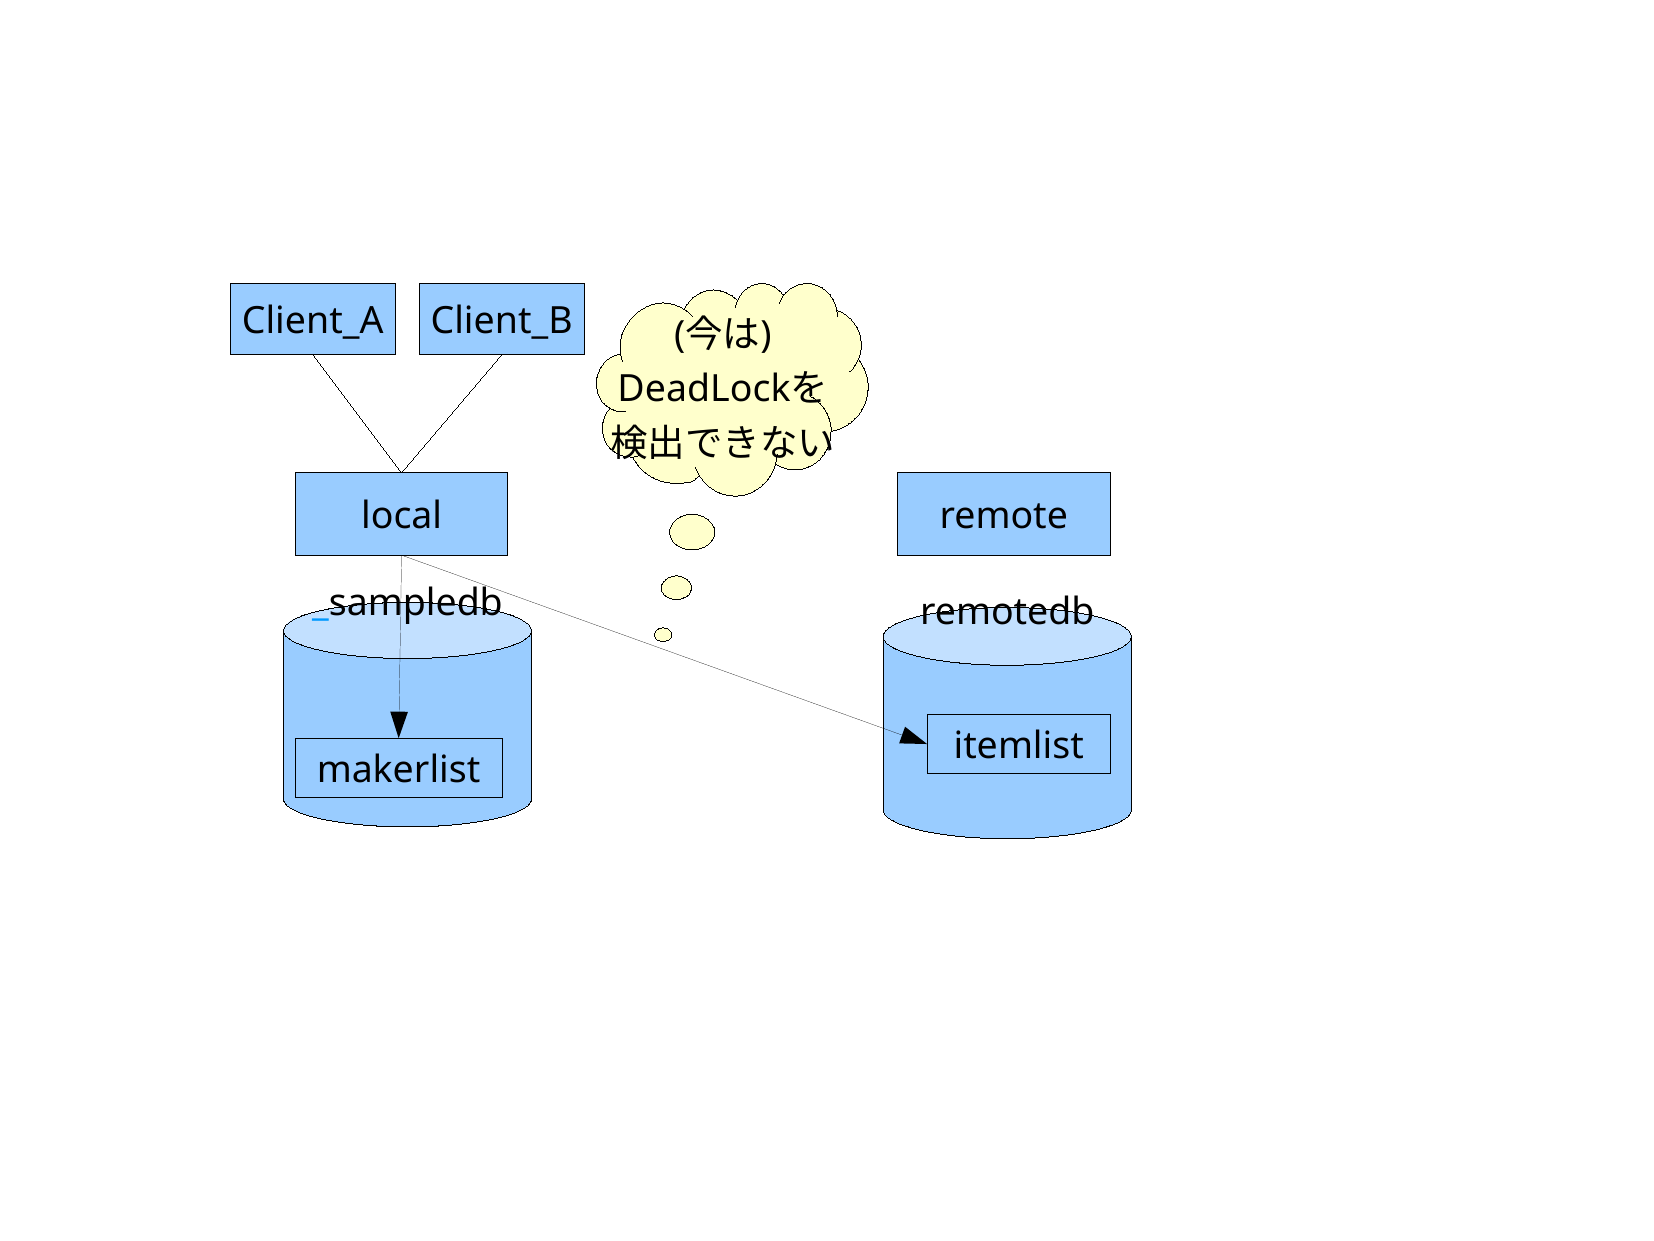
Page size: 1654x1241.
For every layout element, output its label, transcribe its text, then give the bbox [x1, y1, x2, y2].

text_box _sampledb [283, 633, 532, 827]
text_box itemlist [927, 714, 1111, 774]
text_box (今は) DeadLockを 検出できない [661, 575, 692, 600]
text_box (今は) DeadLockを 検出できない [596, 283, 869, 497]
text_box remotedb [883, 638, 1132, 839]
text_box remote [897, 472, 1111, 556]
text_box makerlist [295, 738, 503, 798]
text_box local [295, 472, 508, 556]
text_box Client_B [419, 283, 585, 355]
text_box Client_A [230, 283, 396, 355]
text_box (今は) DeadLockを 検出できない [669, 514, 715, 550]
